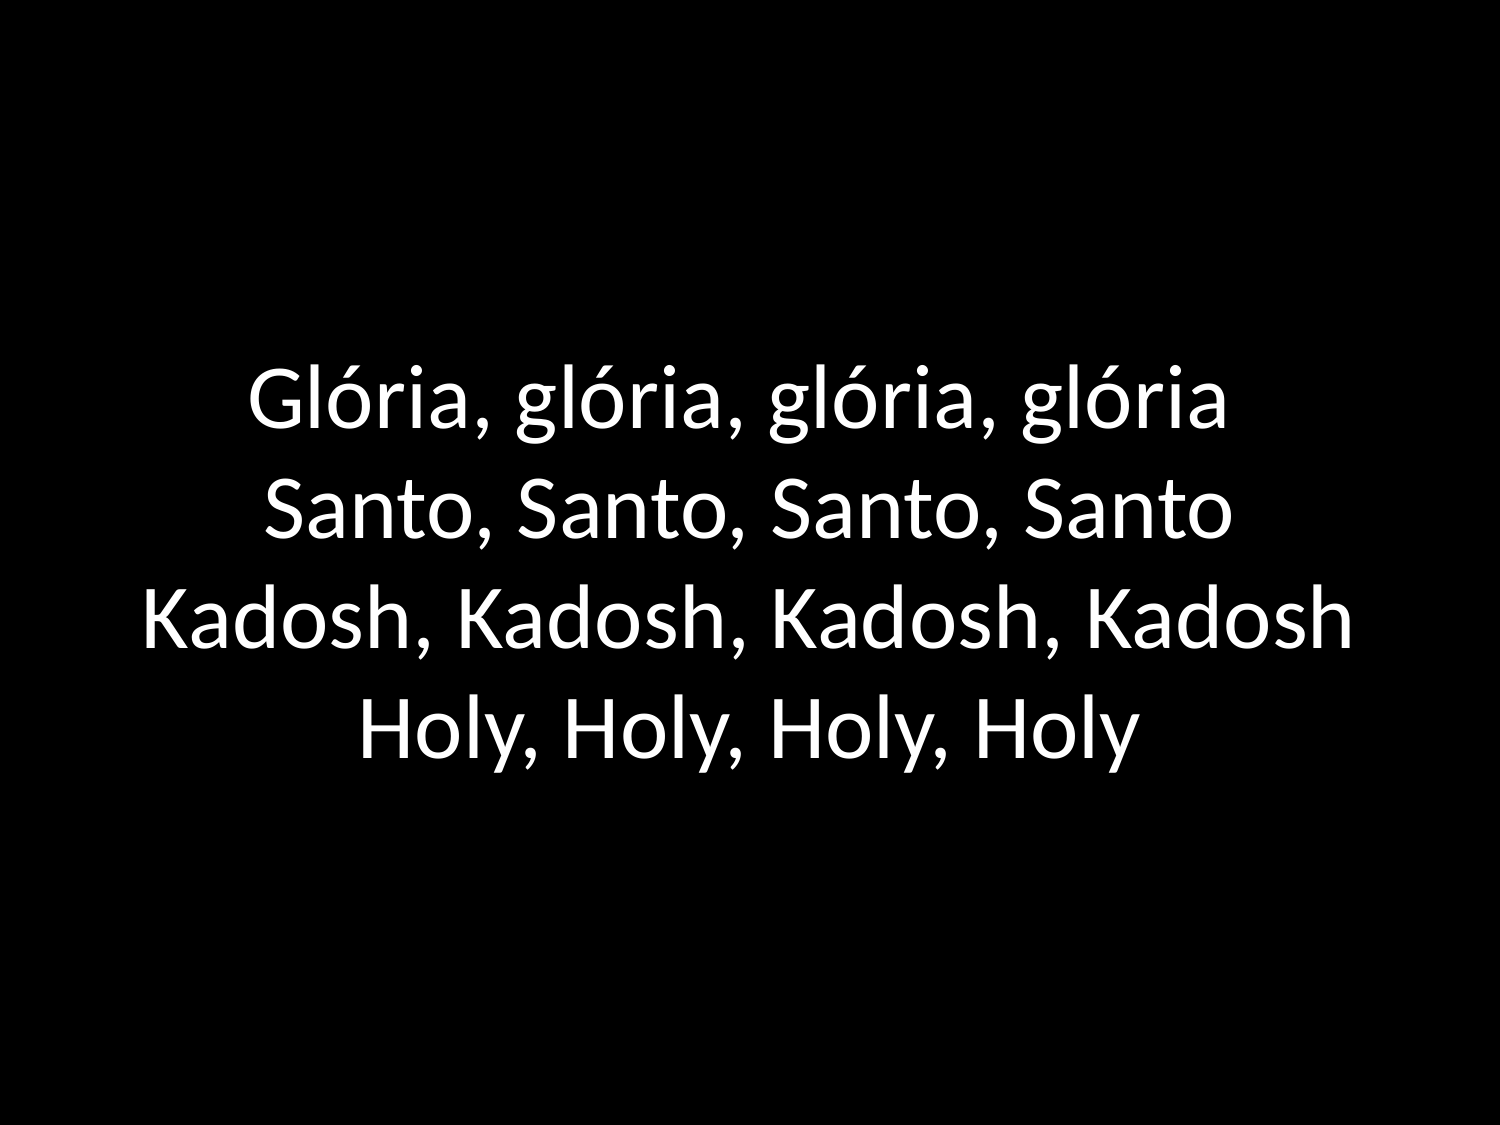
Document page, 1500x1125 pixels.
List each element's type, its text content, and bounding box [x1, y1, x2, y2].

title Glória, glória, glória, glória Santo, Santo, Santo, Santo Kadosh, Kadosh, Kadosh, Kadosh Holy, Holy, Holy, Holy [46, 35, 1454, 1079]
